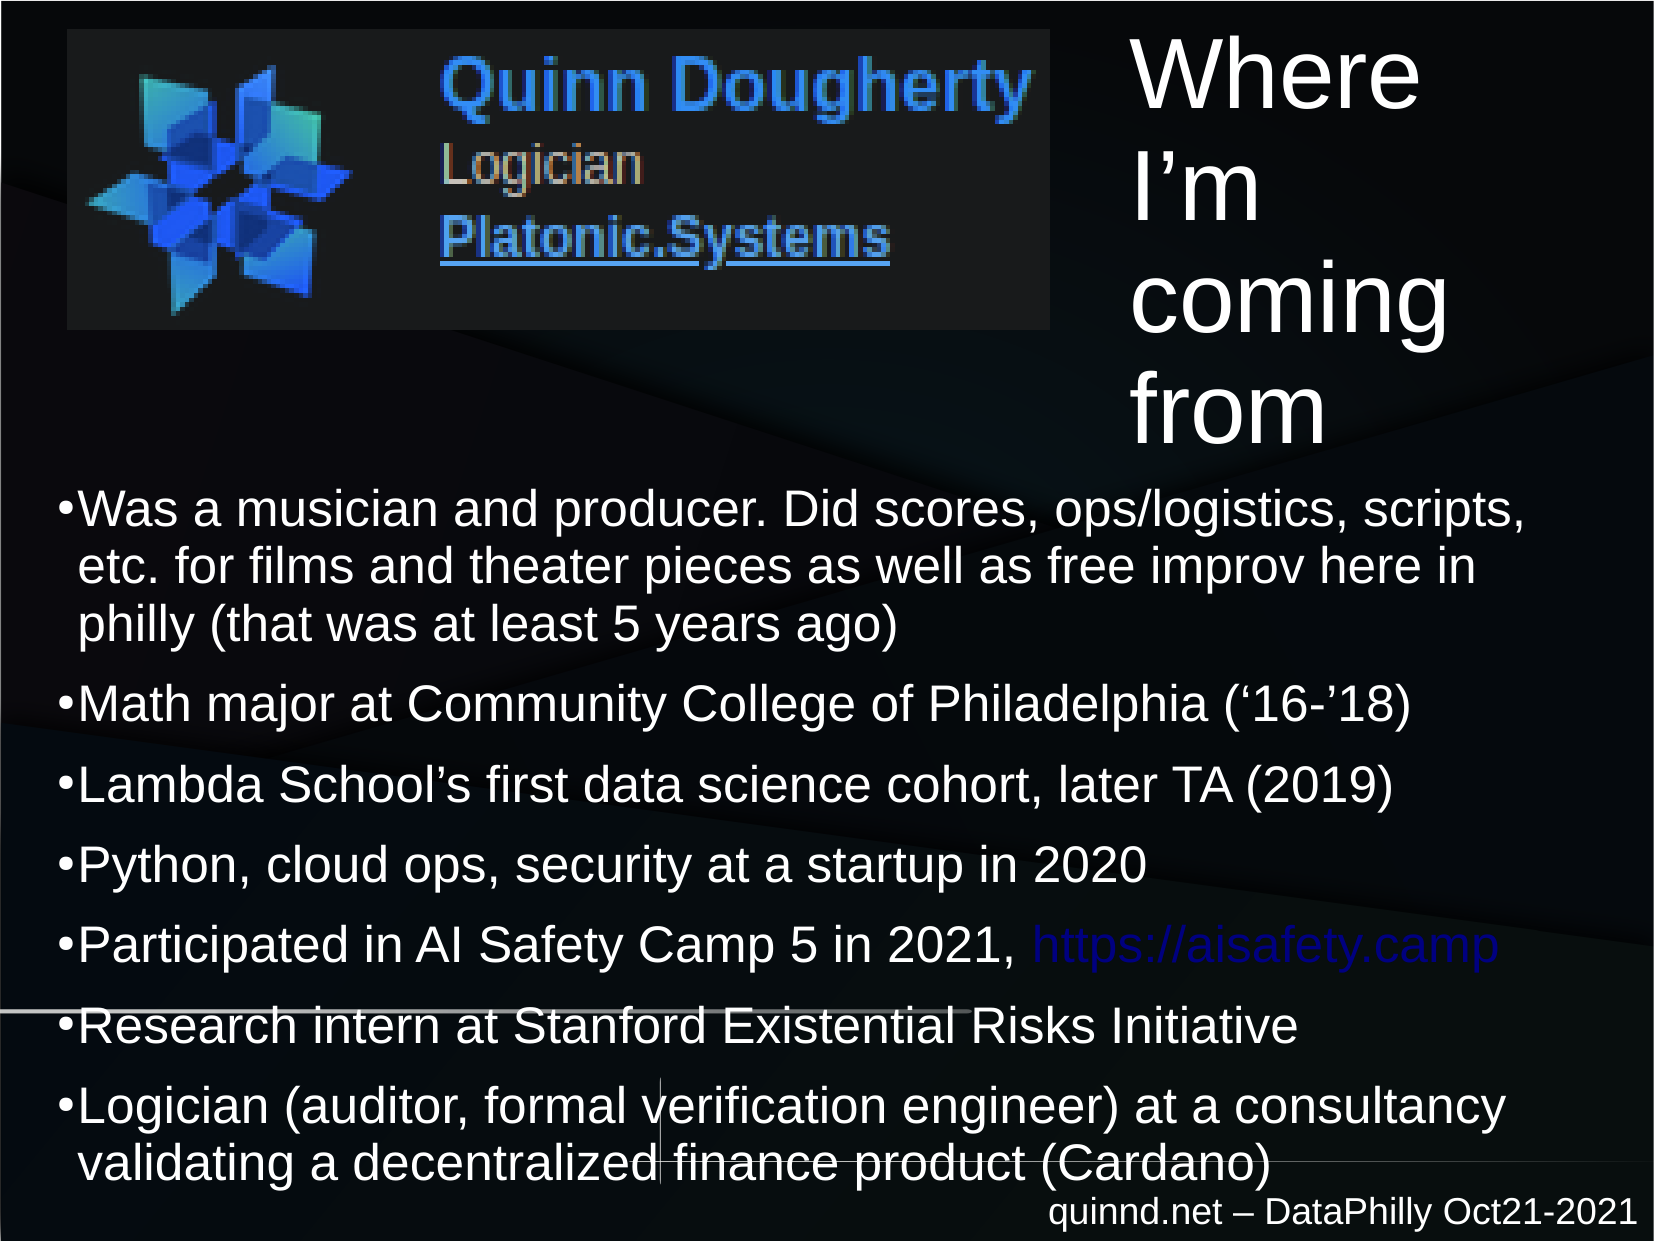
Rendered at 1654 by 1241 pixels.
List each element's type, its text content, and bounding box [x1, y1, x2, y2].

list Was a musician and producer. Did scores, ops/logistics, scripts, etc. for films and theater pieces as well as free improv here in philly (that was at least 5 years ago) Math major at Community College of Philadelphia (‘16-’18) Lambda School’s first data science cohort, later TA (2019) Python, cloud ops, security at a startup in 2020 Participated in AI Safety Camp 5 in 2021, https://aisafety.camp Research intern at Stanford Existential Risks Initiative Logician (auditor, formal verification engineer) at a consultancy validating a decentralized finance product (Cardano) [56, 480, 1546, 1200]
title Where I’m coming from [1129, 18, 1571, 466]
picture [0, 0, 1654, 1241]
